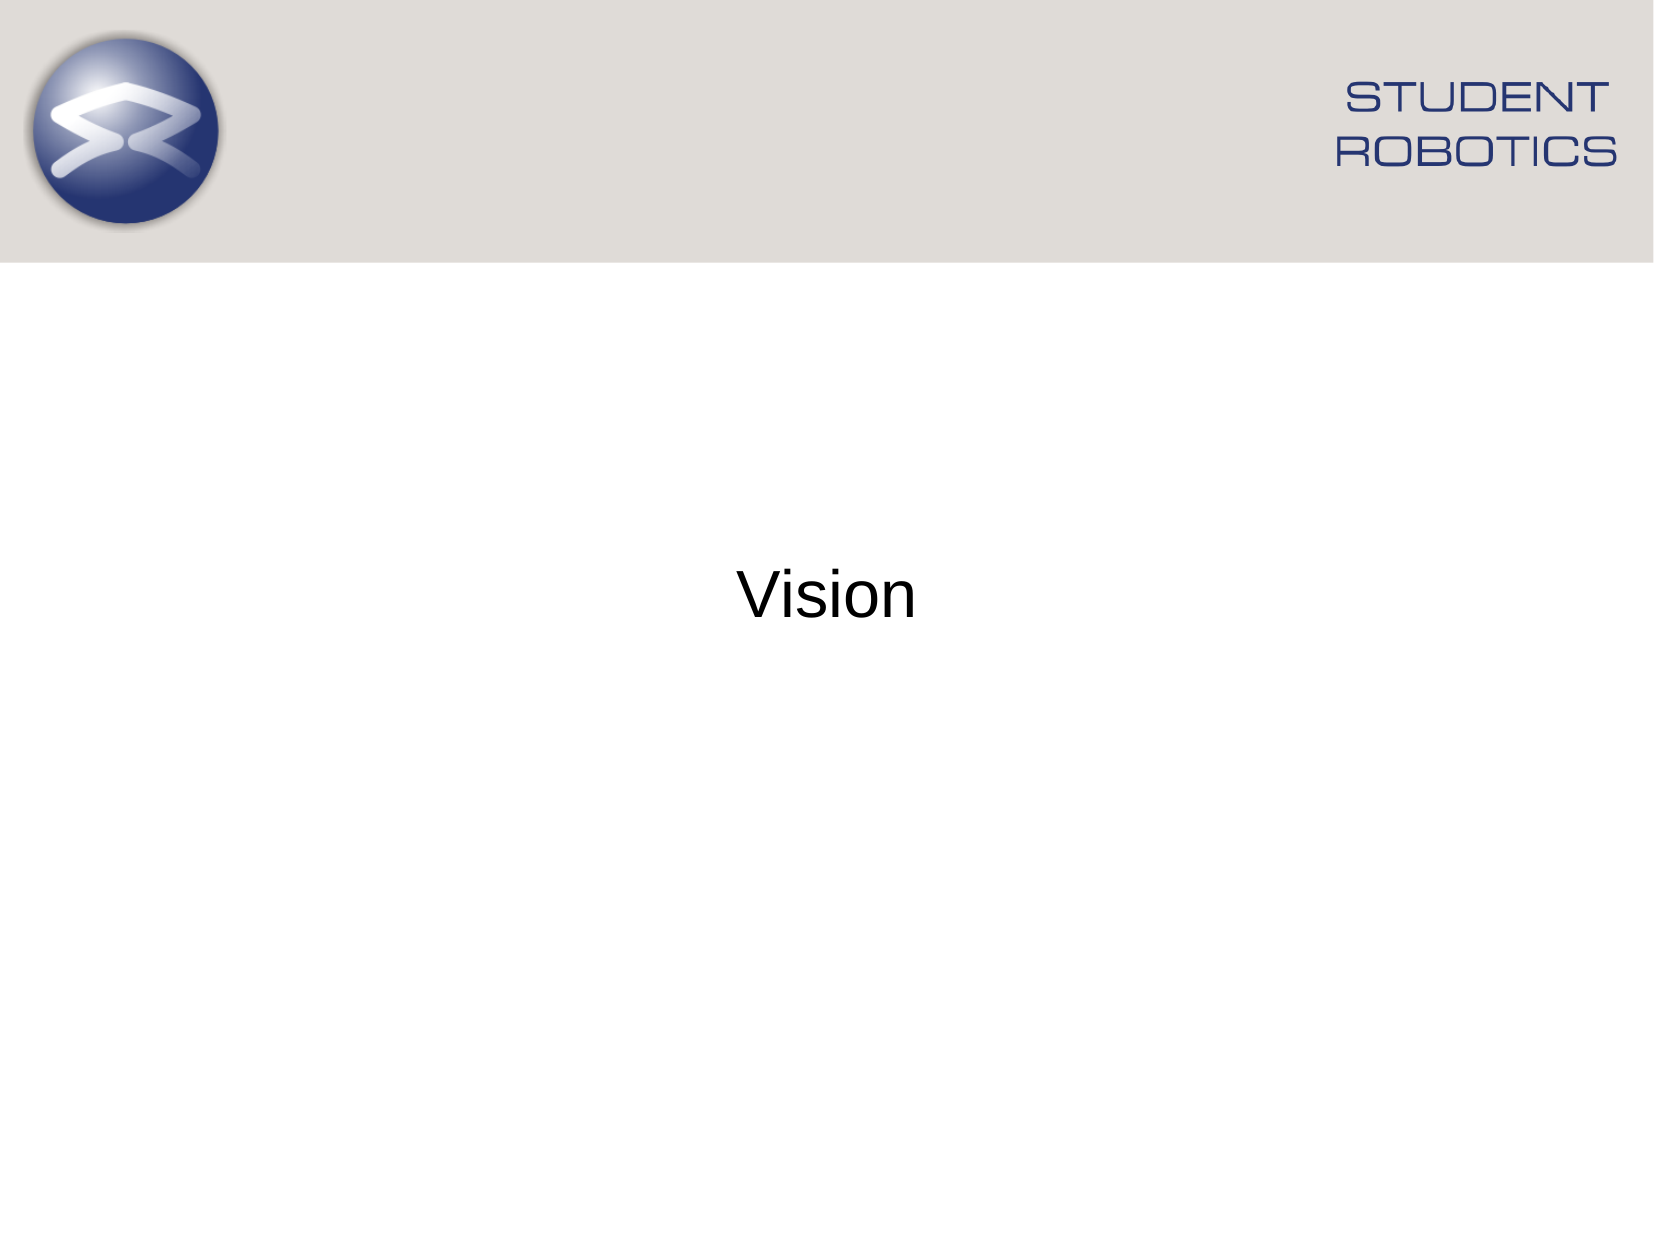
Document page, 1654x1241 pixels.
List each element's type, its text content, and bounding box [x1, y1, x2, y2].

subtitle Vision [82, 7, 1571, 1102]
picture [1571, 68, 1633, 174]
picture [9, 19, 82, 245]
